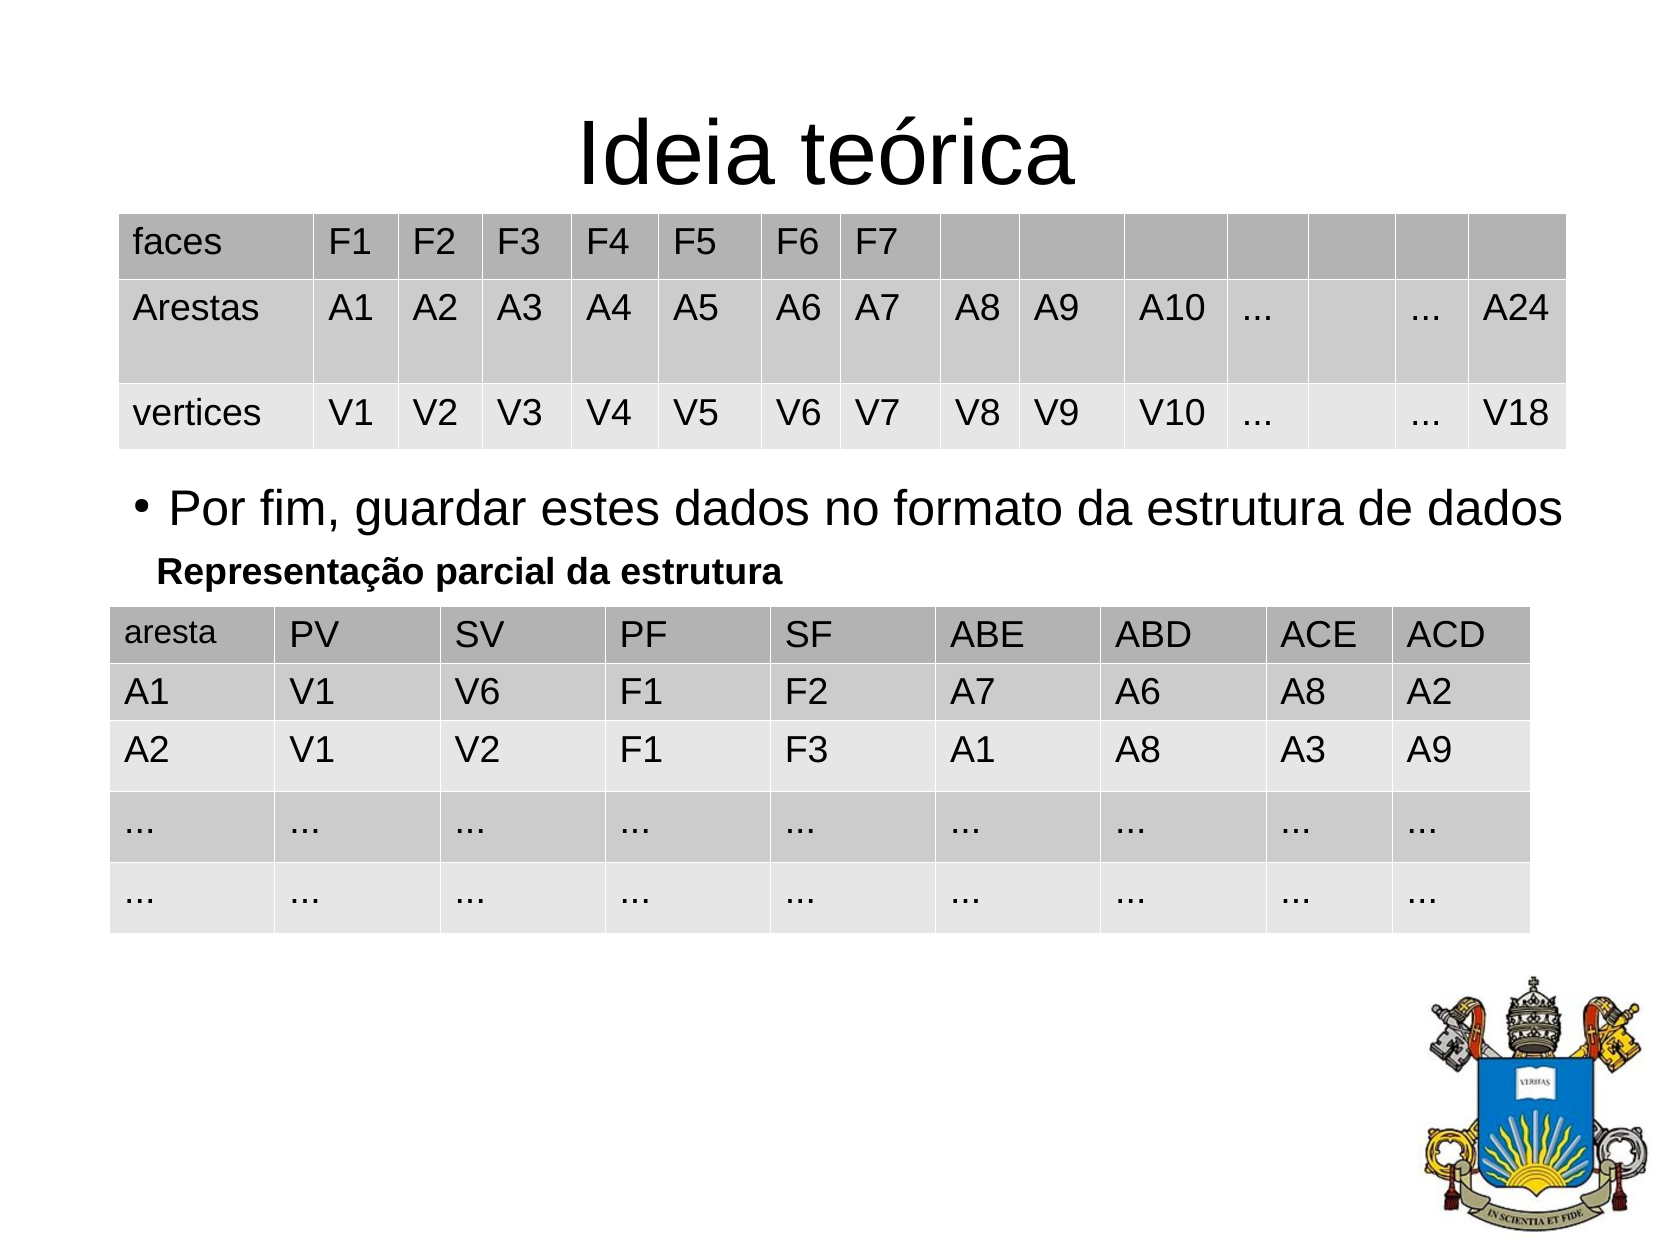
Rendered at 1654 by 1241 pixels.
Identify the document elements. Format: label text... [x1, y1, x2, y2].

table_header [1020, 214, 1124, 279]
table_cell A3 [1267, 721, 1392, 791]
table_cell ... [936, 863, 1100, 933]
table_cell V9 [1020, 384, 1124, 449]
title Ideia teórica [82, 49, 1571, 257]
table_cell A7 [841, 280, 940, 383]
table_cell [1309, 384, 1395, 449]
table_cell V2 [441, 721, 605, 791]
table_cell A9 [1020, 280, 1124, 383]
table_cell V7 [841, 384, 940, 449]
table_cell A2 [1393, 664, 1530, 720]
table_cell A2 [399, 280, 482, 383]
table_header [1228, 214, 1308, 279]
table_cell A3 [483, 280, 571, 383]
table_header ABE [936, 607, 1100, 663]
table_cell ... [1228, 280, 1308, 383]
table_cell A8 [1101, 721, 1266, 791]
table_header ABD [1101, 607, 1266, 663]
table_cell V1 [275, 664, 440, 720]
table_header F5 [659, 214, 761, 279]
table_cell ... [275, 792, 440, 862]
table_cell V4 [572, 384, 658, 449]
table_cell ... [1393, 792, 1530, 862]
table_cell V1 [275, 721, 440, 791]
table_cell ... [441, 863, 605, 933]
table_cell ... [1267, 792, 1392, 862]
text_box Por fim, guardar estes dados no formato da estrutura de dados [118, 472, 1580, 544]
table_header SV [441, 607, 605, 663]
table_cell V2 [399, 384, 482, 449]
table_cell V6 [441, 664, 605, 720]
table_header SF [771, 607, 935, 663]
table_header aresta [110, 607, 274, 663]
table_cell [1309, 280, 1395, 383]
table_header [1396, 214, 1468, 279]
table_cell A1 [110, 664, 274, 720]
table_header F7 [841, 214, 940, 279]
table_cell A8 [941, 280, 1019, 383]
table_cell ... [1396, 280, 1468, 383]
table_cell V10 [1125, 384, 1227, 449]
table_cell F3 [771, 721, 935, 791]
table_cell A5 [659, 280, 761, 383]
table_header ACD [1393, 607, 1530, 663]
picture [1417, 975, 1654, 1241]
table_cell F1 [606, 721, 770, 791]
table_header F4 [572, 214, 658, 279]
table_cell ... [606, 863, 770, 933]
table_cell ... [110, 863, 274, 933]
table_cell A8 [1267, 664, 1392, 720]
table_cell V5 [659, 384, 761, 449]
table_cell A4 [572, 280, 658, 383]
table_cell F2 [771, 664, 935, 720]
table_cell ... [441, 792, 605, 862]
table_cell V18 [1469, 384, 1566, 449]
table_cell ... [606, 792, 770, 862]
table_header [1125, 214, 1227, 279]
table_cell ... [936, 792, 1100, 862]
table_header ACE [1267, 607, 1392, 663]
table_header faces [119, 214, 313, 279]
table_cell A6 [762, 280, 840, 383]
table_cell V1 [314, 384, 398, 449]
table_cell Arestas [119, 280, 313, 383]
table_cell ... [1396, 384, 1468, 449]
table_header F3 [483, 214, 571, 279]
table_header PF [606, 607, 770, 663]
table_cell F1 [606, 664, 770, 720]
table_cell ... [1393, 863, 1530, 933]
table_cell A24 [1469, 280, 1566, 383]
table_cell ... [275, 863, 440, 933]
table_cell ... [771, 792, 935, 862]
table_header F1 [314, 214, 398, 279]
table_cell A9 [1393, 721, 1530, 791]
table_cell A2 [110, 721, 274, 791]
table_cell vertices [119, 384, 313, 449]
table_cell A7 [936, 664, 1100, 720]
table_cell ... [1101, 863, 1266, 933]
table_cell ... [1101, 792, 1266, 862]
table_header F6 [762, 214, 840, 279]
table_cell A1 [314, 280, 398, 383]
table_cell V6 [762, 384, 840, 449]
table_header PV [275, 607, 440, 663]
table_cell ... [1267, 863, 1392, 933]
table_cell ... [110, 792, 274, 862]
text_box Representação parcial da estrutura [141, 543, 798, 600]
table_header [941, 214, 1019, 279]
table_cell ... [1228, 384, 1308, 449]
table_cell ... [771, 863, 935, 933]
table_header [1309, 214, 1395, 279]
table_header [1469, 214, 1566, 279]
table_header F2 [399, 214, 482, 279]
table_cell A10 [1125, 280, 1227, 383]
table_cell V3 [483, 384, 571, 449]
table_cell A6 [1101, 664, 1266, 720]
table_cell V8 [941, 384, 1019, 449]
table_cell A1 [936, 721, 1100, 791]
